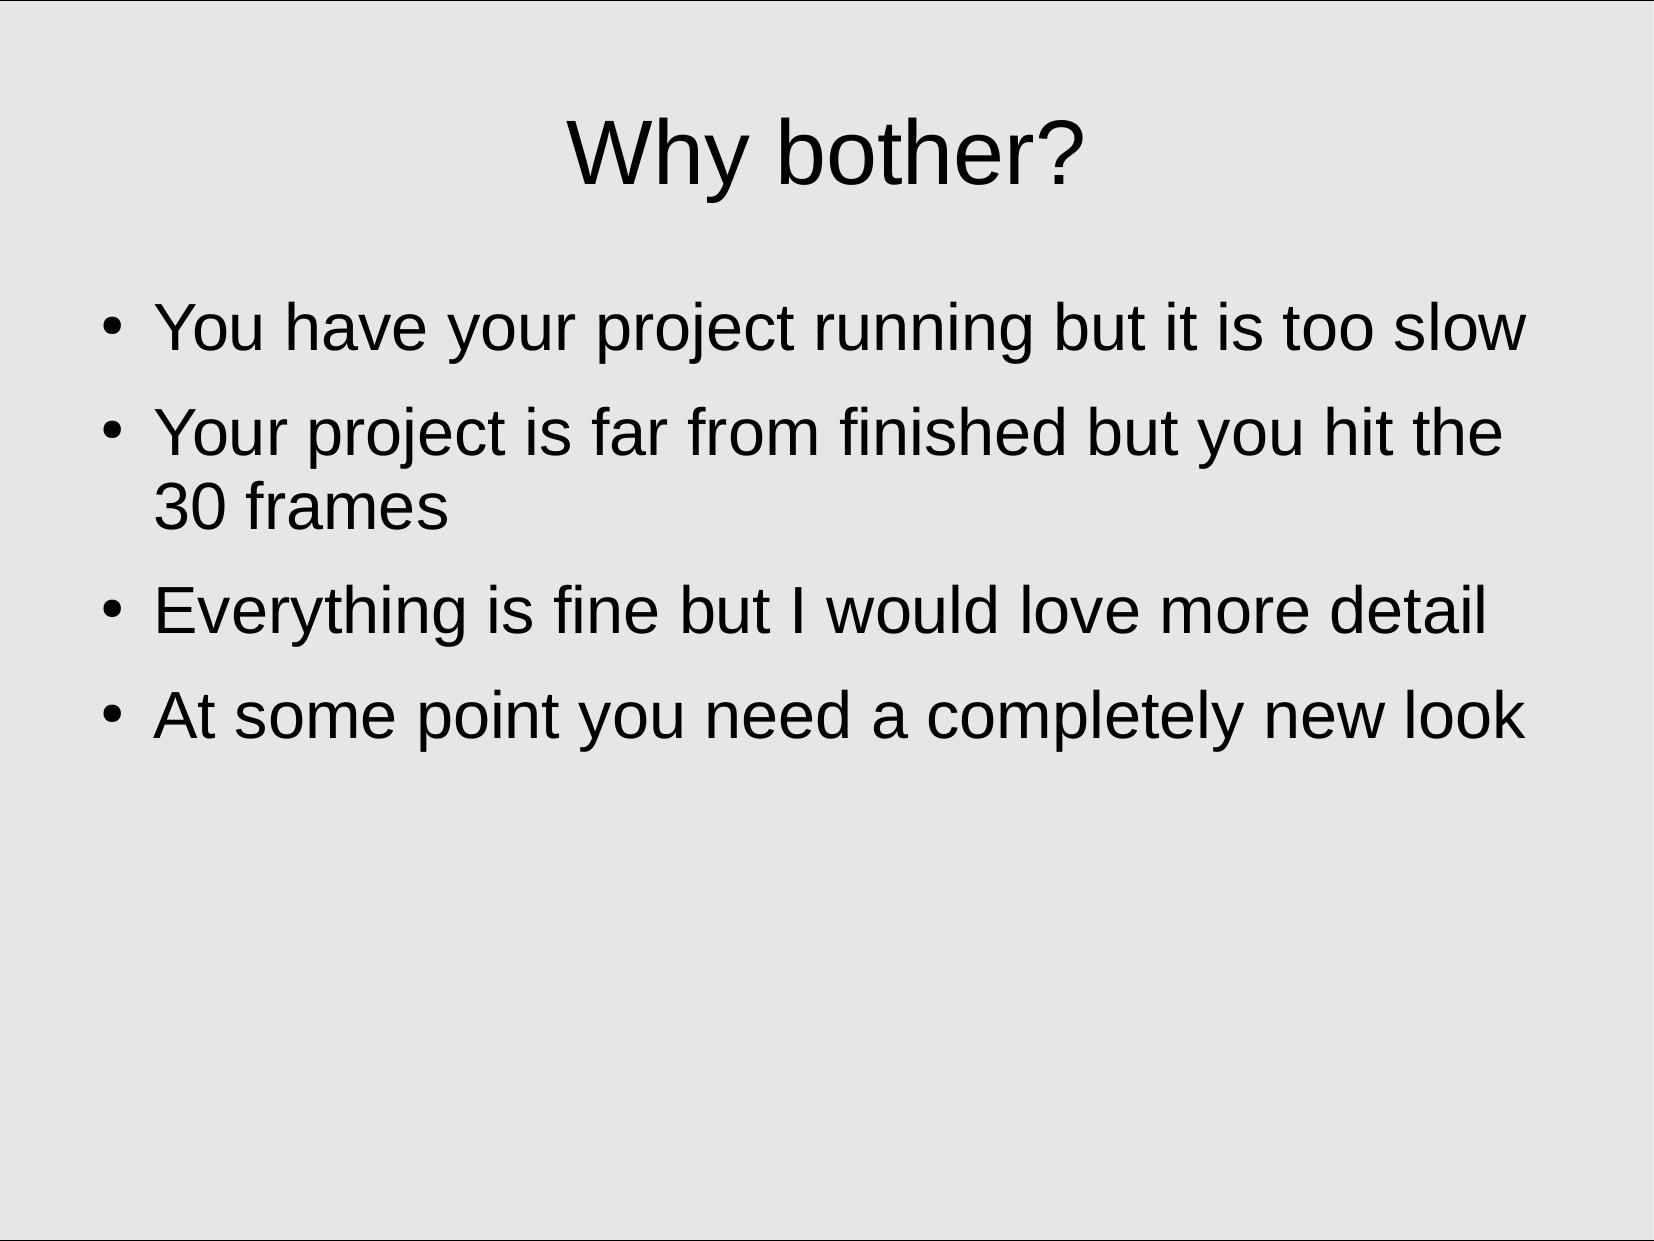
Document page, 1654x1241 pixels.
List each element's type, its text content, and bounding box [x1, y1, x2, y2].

title Why bother? [82, 49, 1571, 257]
list You have your project running but it is too slow Your project is far from finished but you hit the 30 frames Everything is fine but I would love more detail At some point you need a completely new look [82, 290, 1571, 1010]
